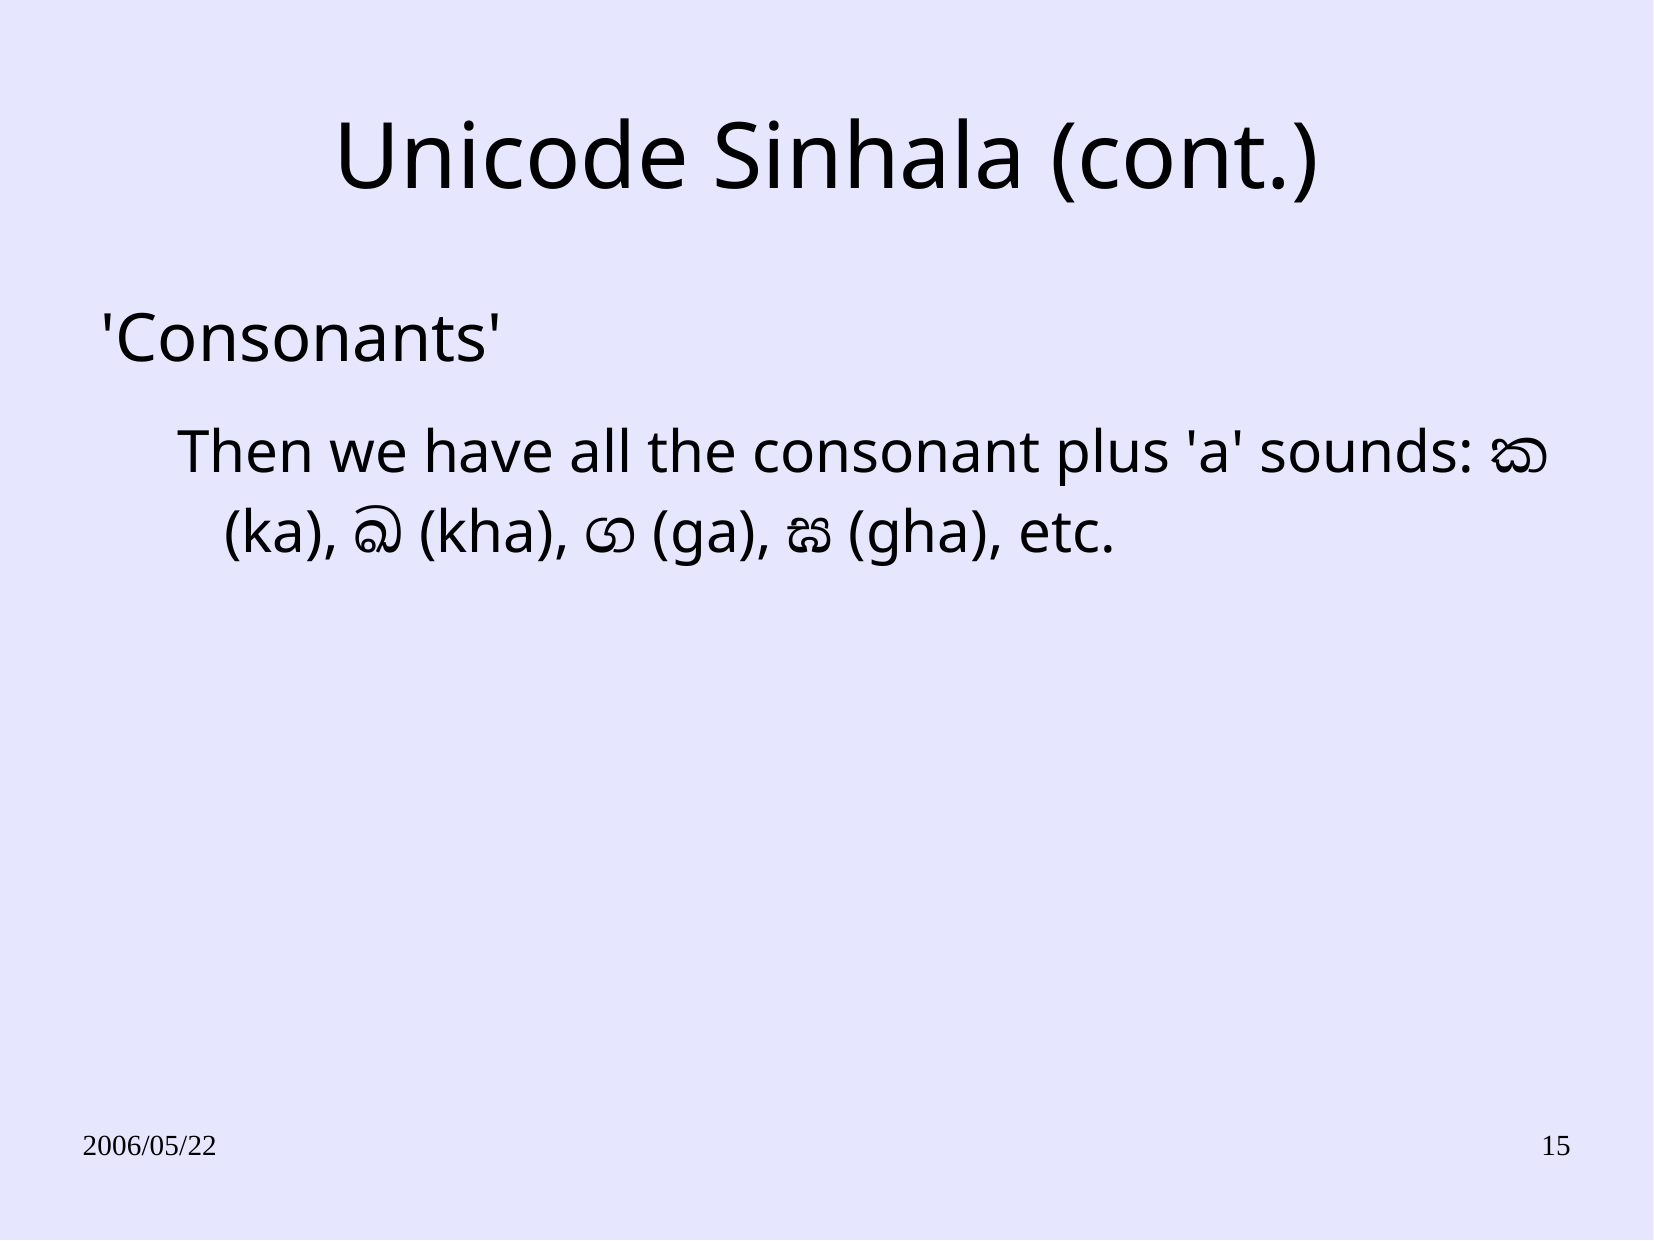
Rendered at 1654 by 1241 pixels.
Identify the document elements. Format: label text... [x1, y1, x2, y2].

list 'Consonants' Then we have all the consonant plus 'a' sounds: ක (ka), ඛ (kha), ග (ga), ඝ (gha), etc. [82, 290, 1571, 1094]
title Unicode Sinhala (cont.) [82, 56, 1571, 250]
